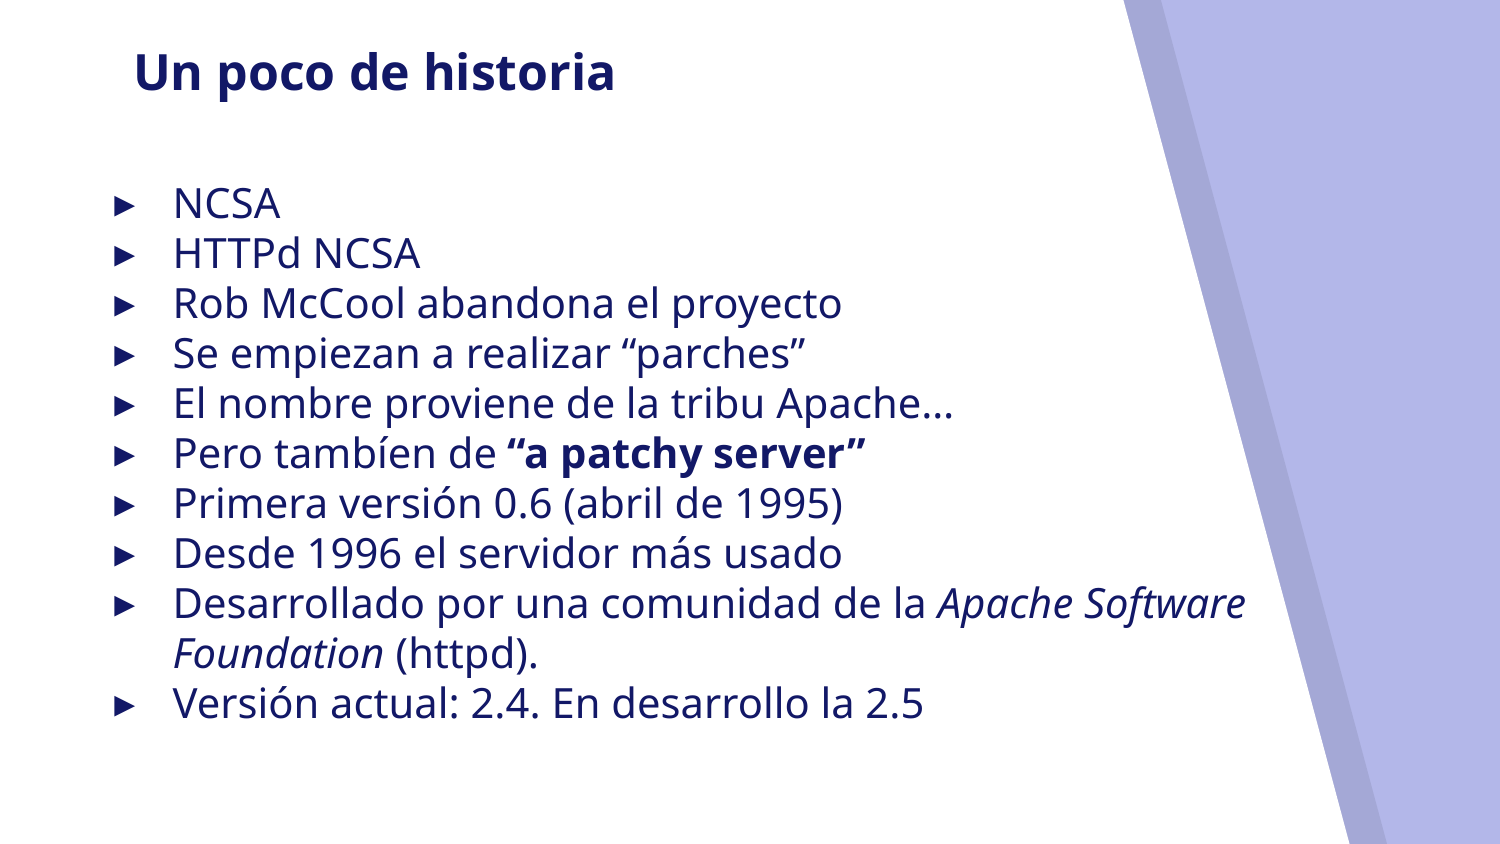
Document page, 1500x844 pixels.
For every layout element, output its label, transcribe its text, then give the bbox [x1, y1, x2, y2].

title Un poco de historia [118, 35, 992, 116]
list NCSA HTTPd NCSA Rob McCool abandona el proyecto Se empiezan a realizar “parches” El nombre proviene de la tribu Apache… Pero tambíen de “a patchy server” Primera versión 0.6 (abril de 1995) Desde 1996 el servidor más usado Desarrollado por una comunidad de la Apache Software Foundation (httpd). Versión actual: 2.4. En desarrollo la 2.5 [82, 161, 1430, 532]
